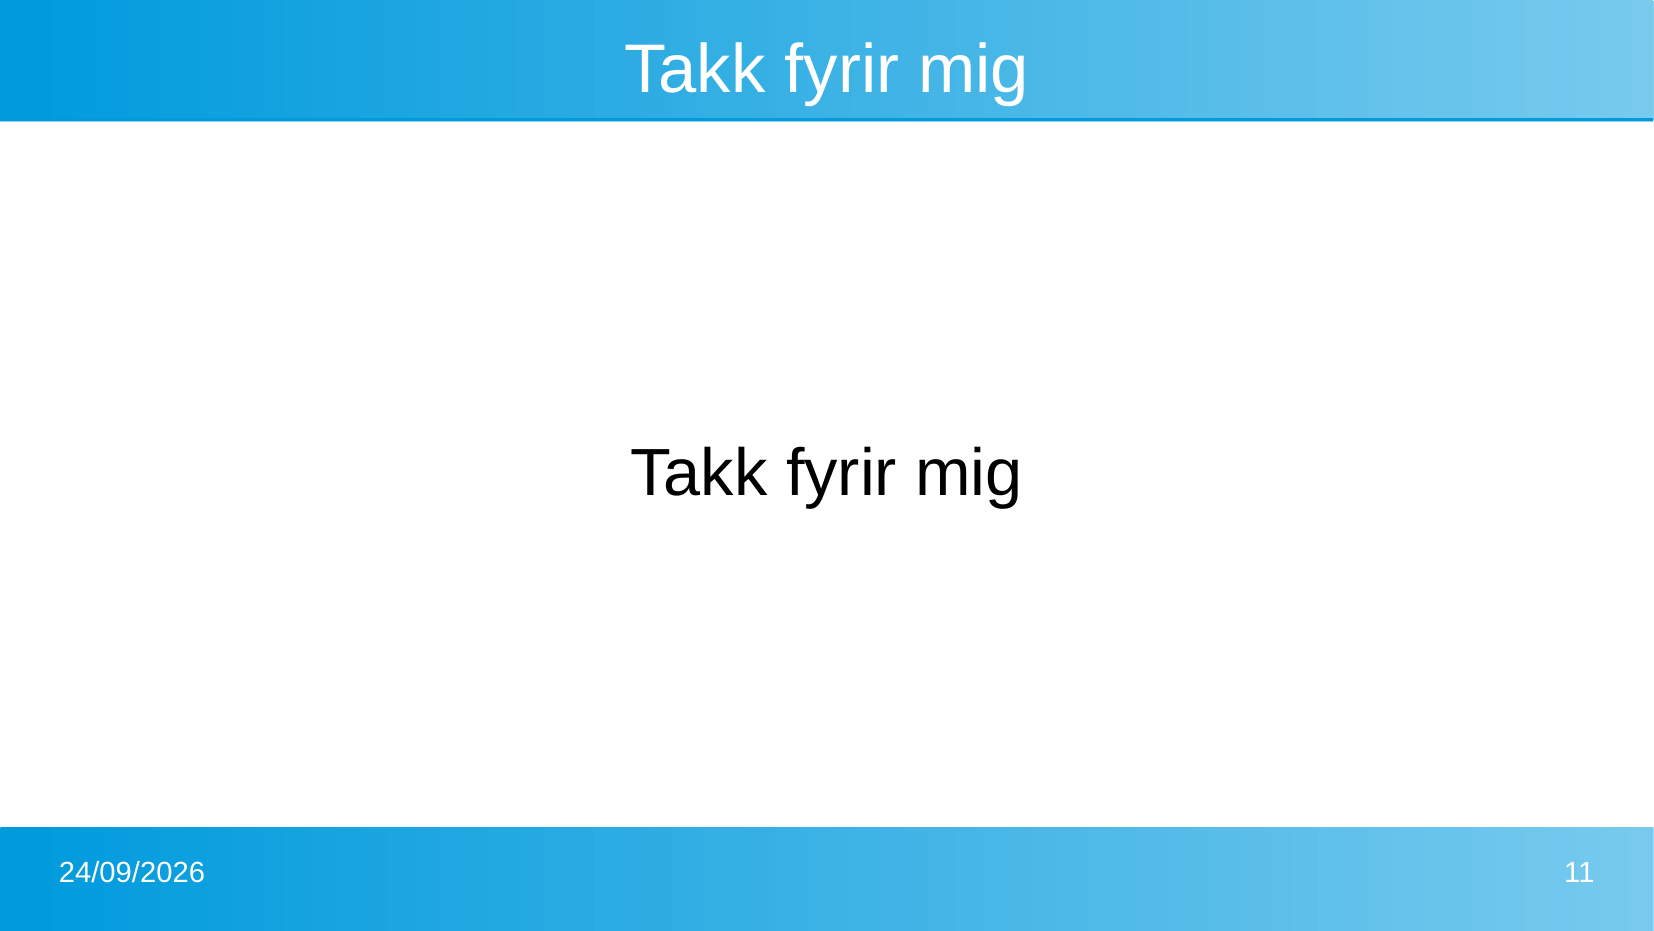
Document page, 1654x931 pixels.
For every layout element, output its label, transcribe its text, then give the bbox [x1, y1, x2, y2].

title Takk fyrir mig [59, 29, 1595, 108]
text_box Takk fyrir mig [59, 177, 1595, 768]
